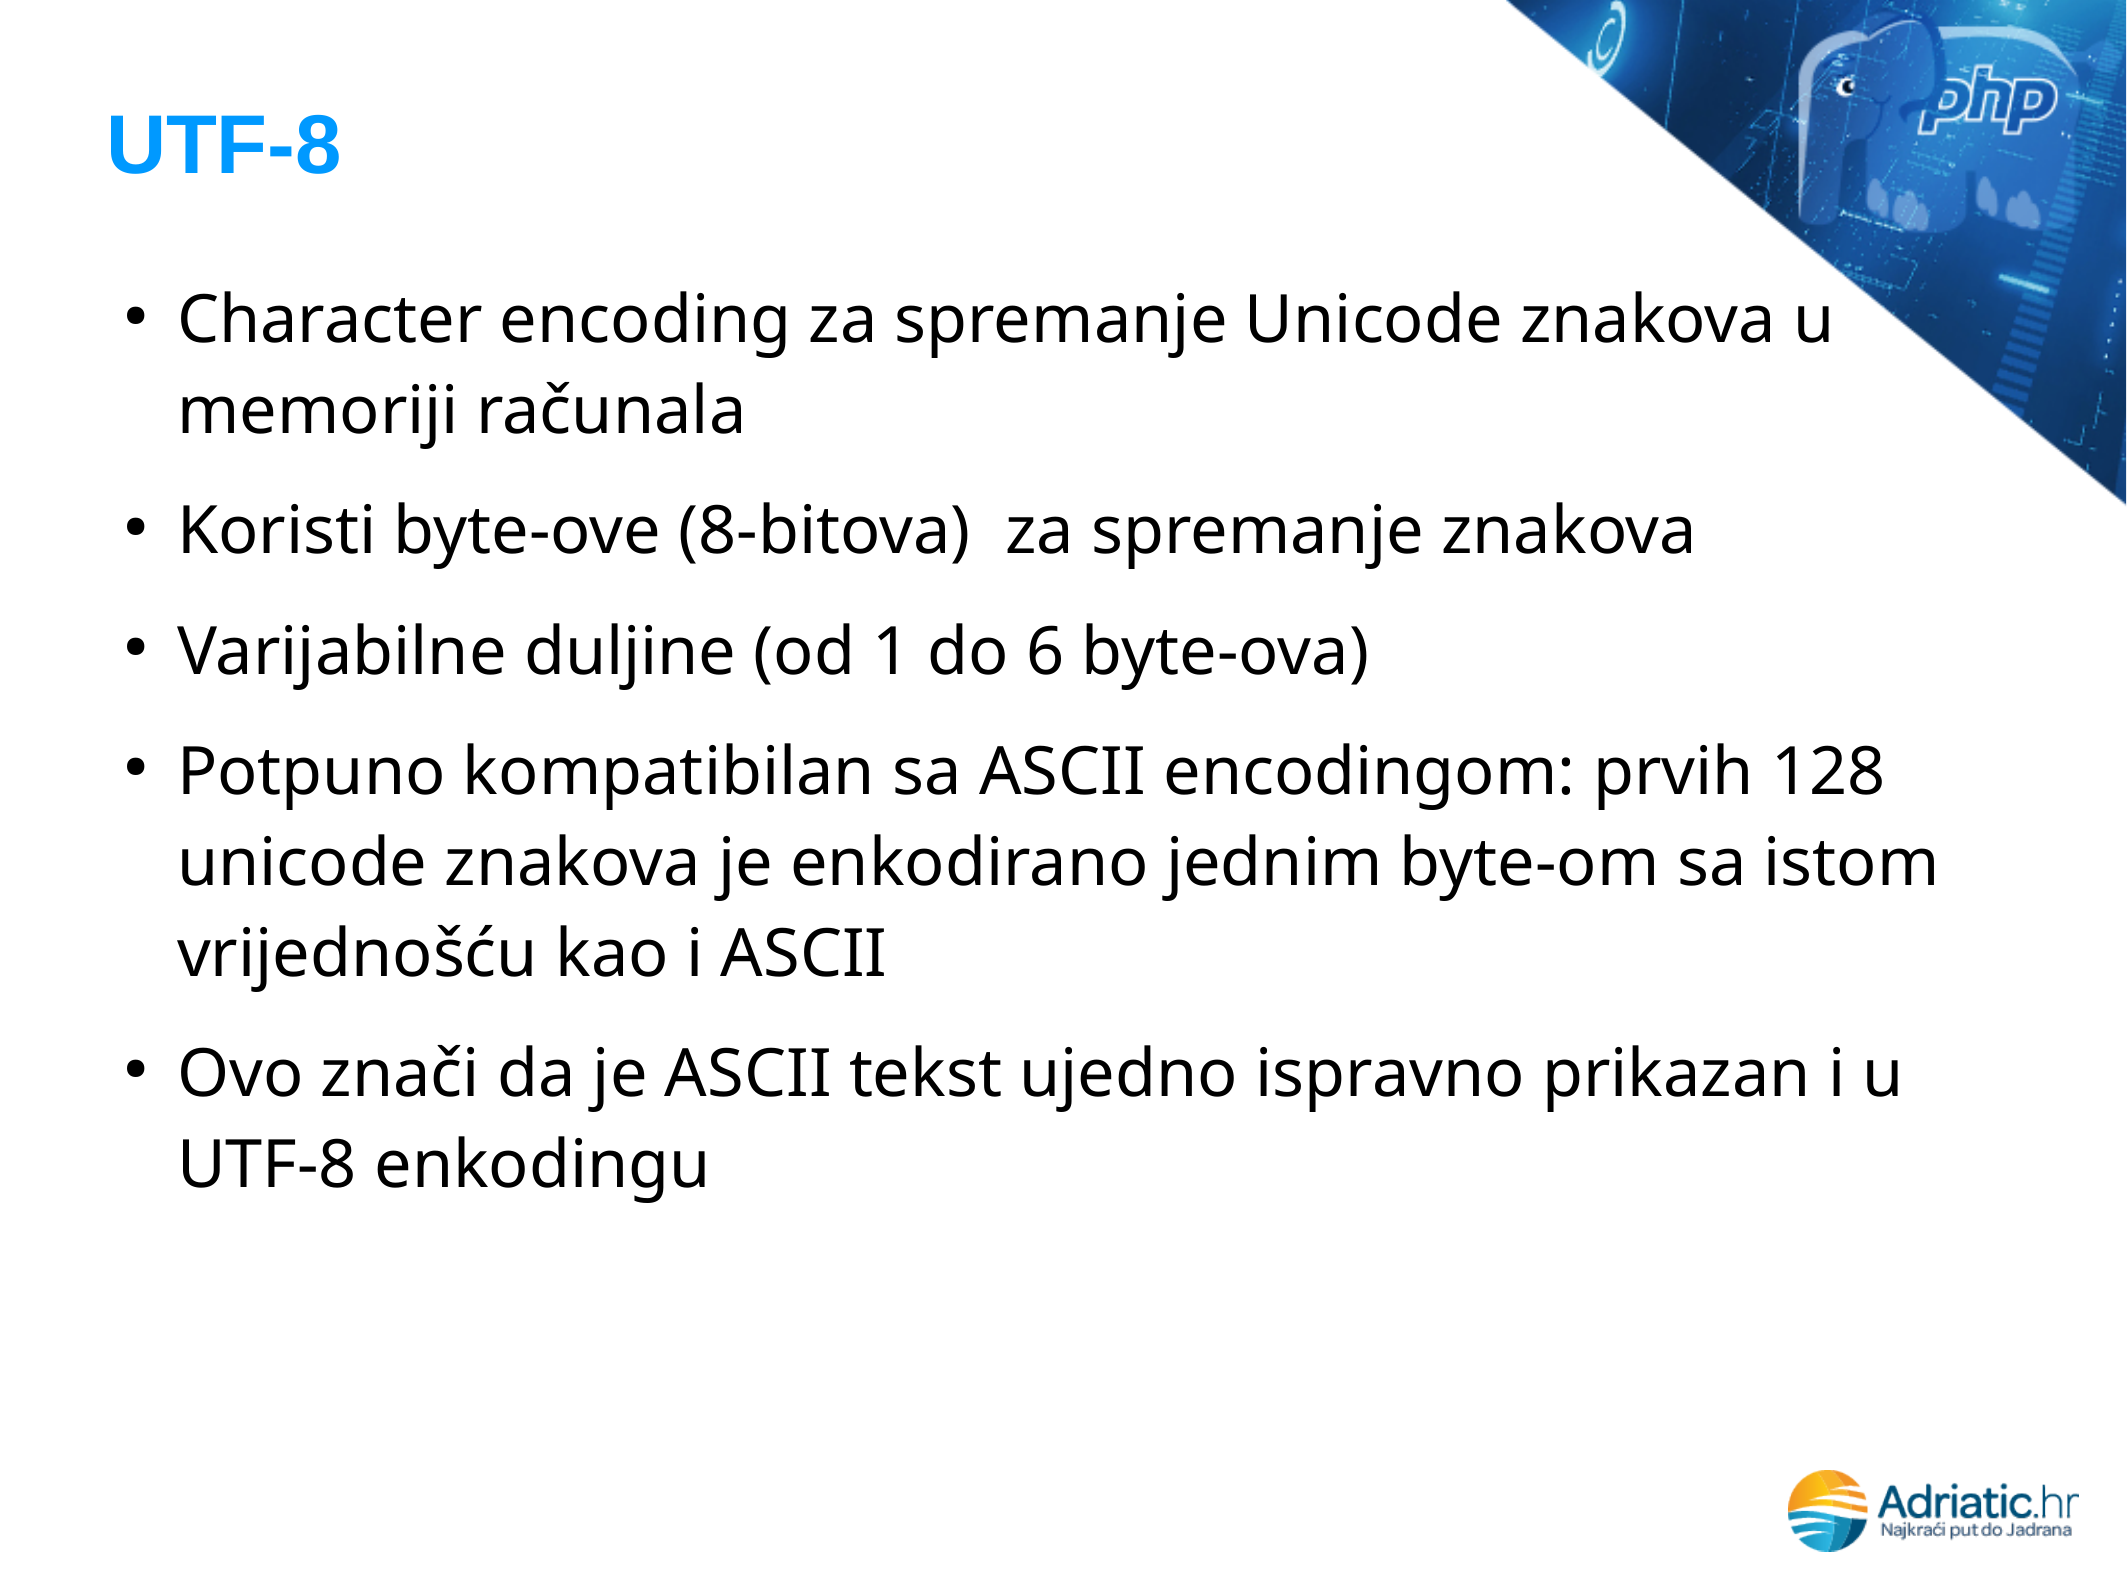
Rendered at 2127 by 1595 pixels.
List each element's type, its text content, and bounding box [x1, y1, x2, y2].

picture [1505, 0, 2127, 625]
title UTF-8 [106, 70, 1630, 219]
list Character encoding za spremanje Unicode znakova u memoriji računala Koristi byte-ove (8-bitova) za spremanje znakova Varijabilne duljine (od 1 do 6 byte-ova) Potpuno kompatibilan sa ASCII encodingom: prvih 128 unicode znakova je enkodirano jednim byte-om sa istom vrijednošću kao i ASCII Ovo znači da je ASCII tekst ujedno ispravno prikazan i u UTF-8 enkodingu [106, 271, 2008, 1453]
picture [1788, 1470, 2079, 1552]
